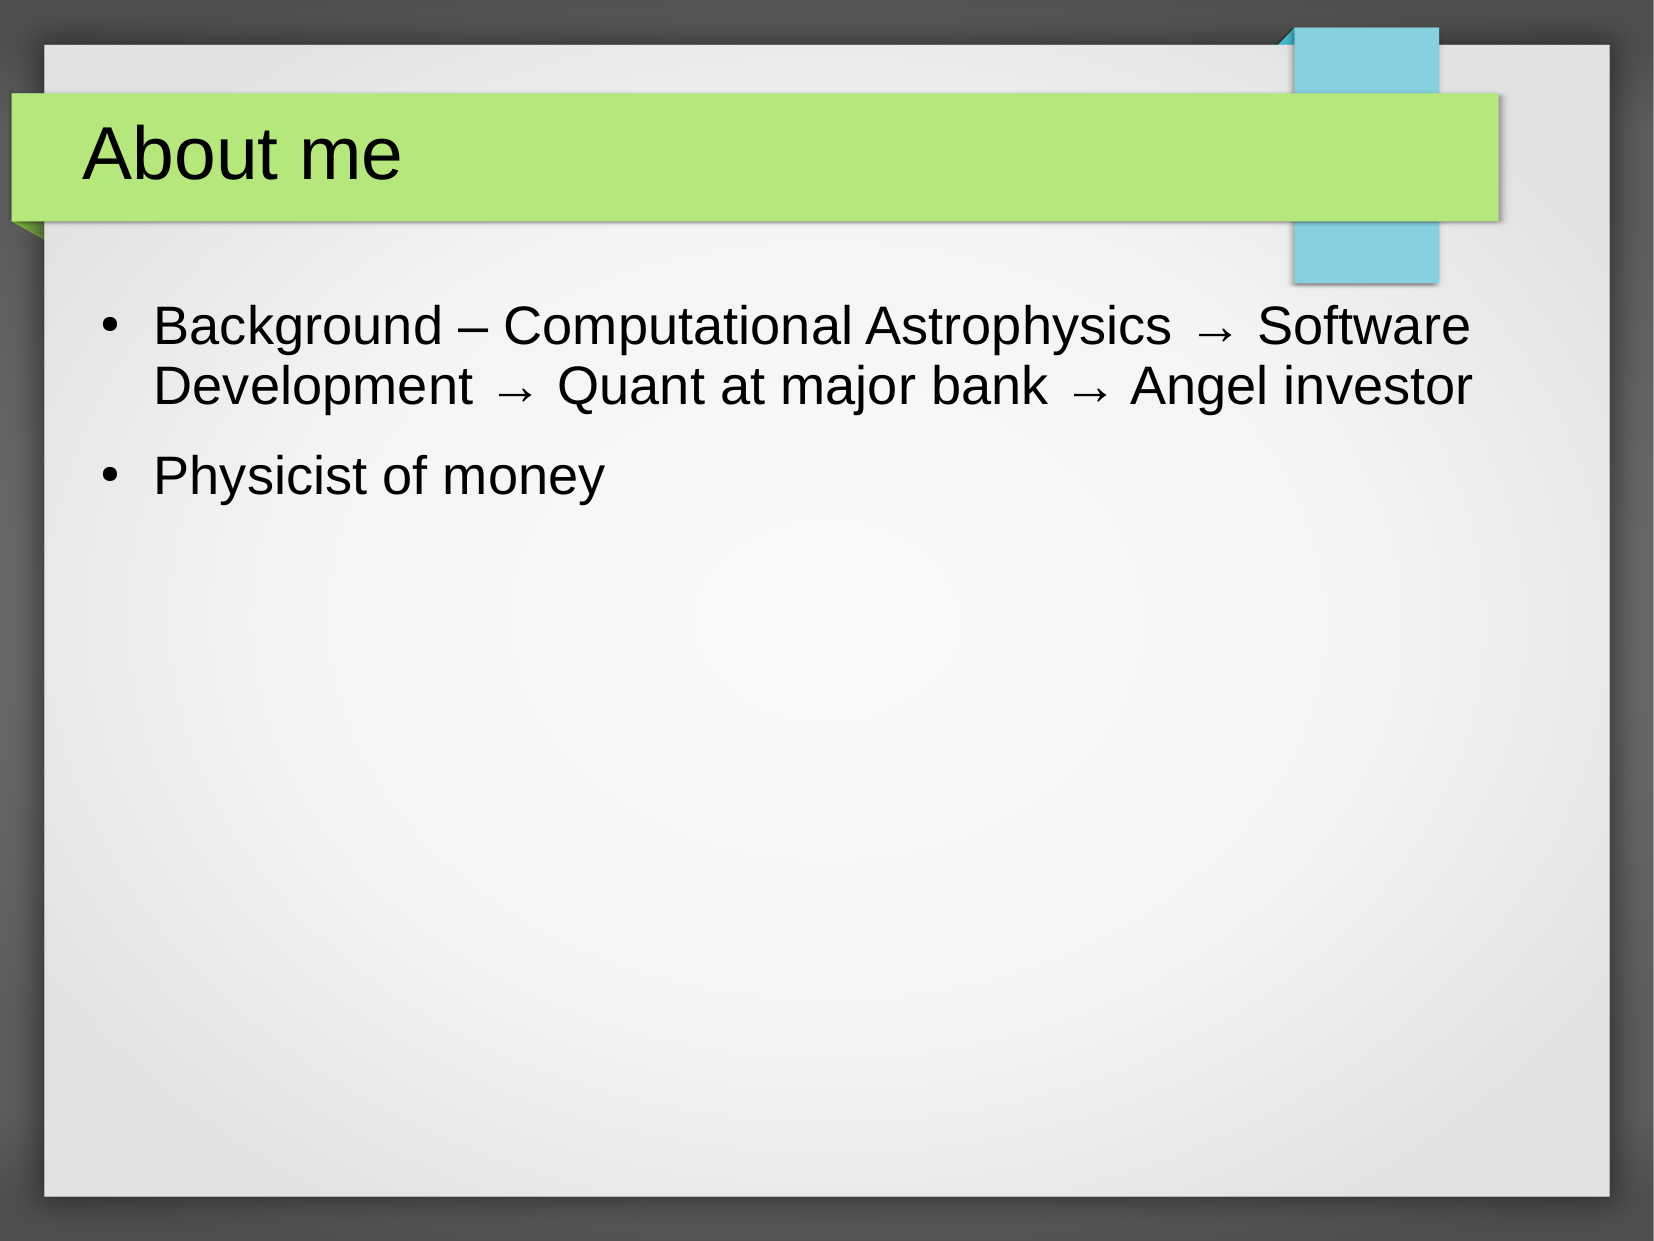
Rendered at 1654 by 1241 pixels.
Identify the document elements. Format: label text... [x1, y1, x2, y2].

picture [0, 0, 1654, 1241]
title About me [82, 94, 1264, 213]
list Background – Computational Astrophysics → Software Development → Quant at major bank → Angel investor Physicist of money [82, 295, 1571, 1015]
